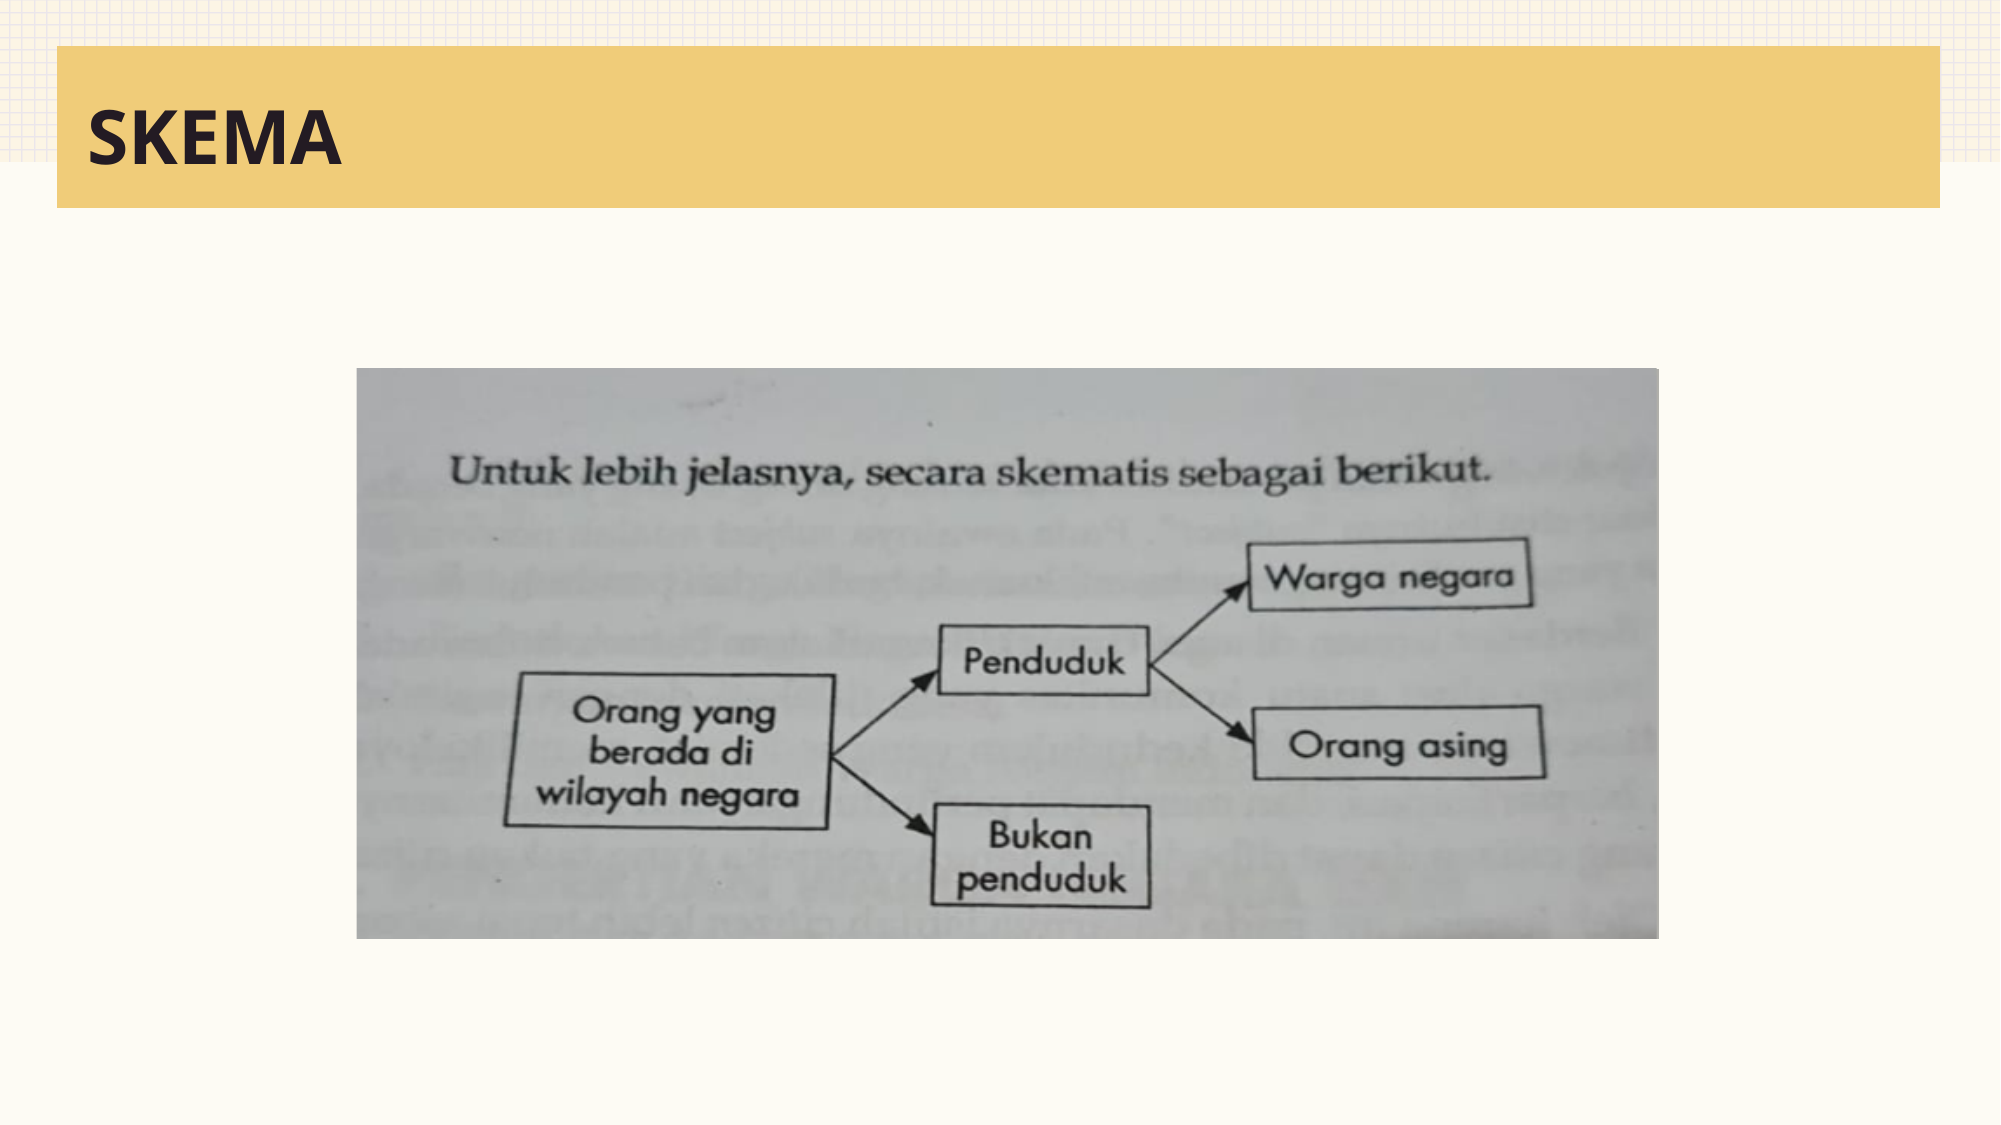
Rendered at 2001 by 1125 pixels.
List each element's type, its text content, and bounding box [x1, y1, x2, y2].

picture [356, 368, 1657, 939]
text_box SKEMA [72, 81, 1373, 188]
